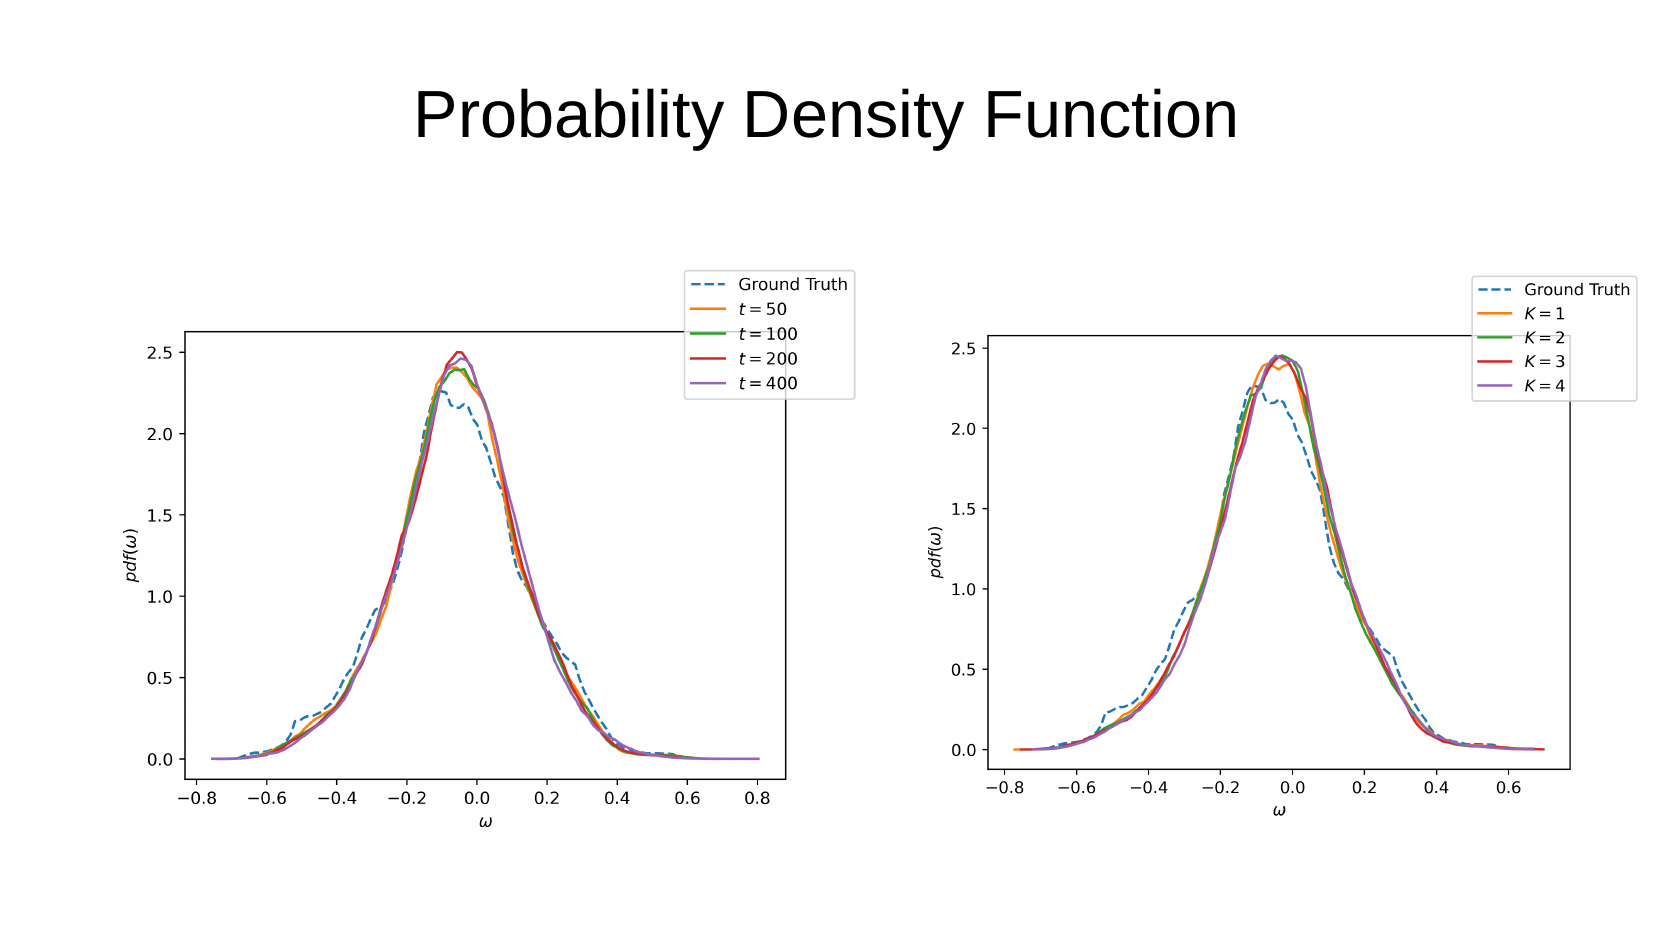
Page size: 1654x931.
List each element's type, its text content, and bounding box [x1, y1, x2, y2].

picture [88, 262, 863, 843]
picture [894, 268, 1645, 831]
title Probability Density Function [82, 37, 1571, 193]
